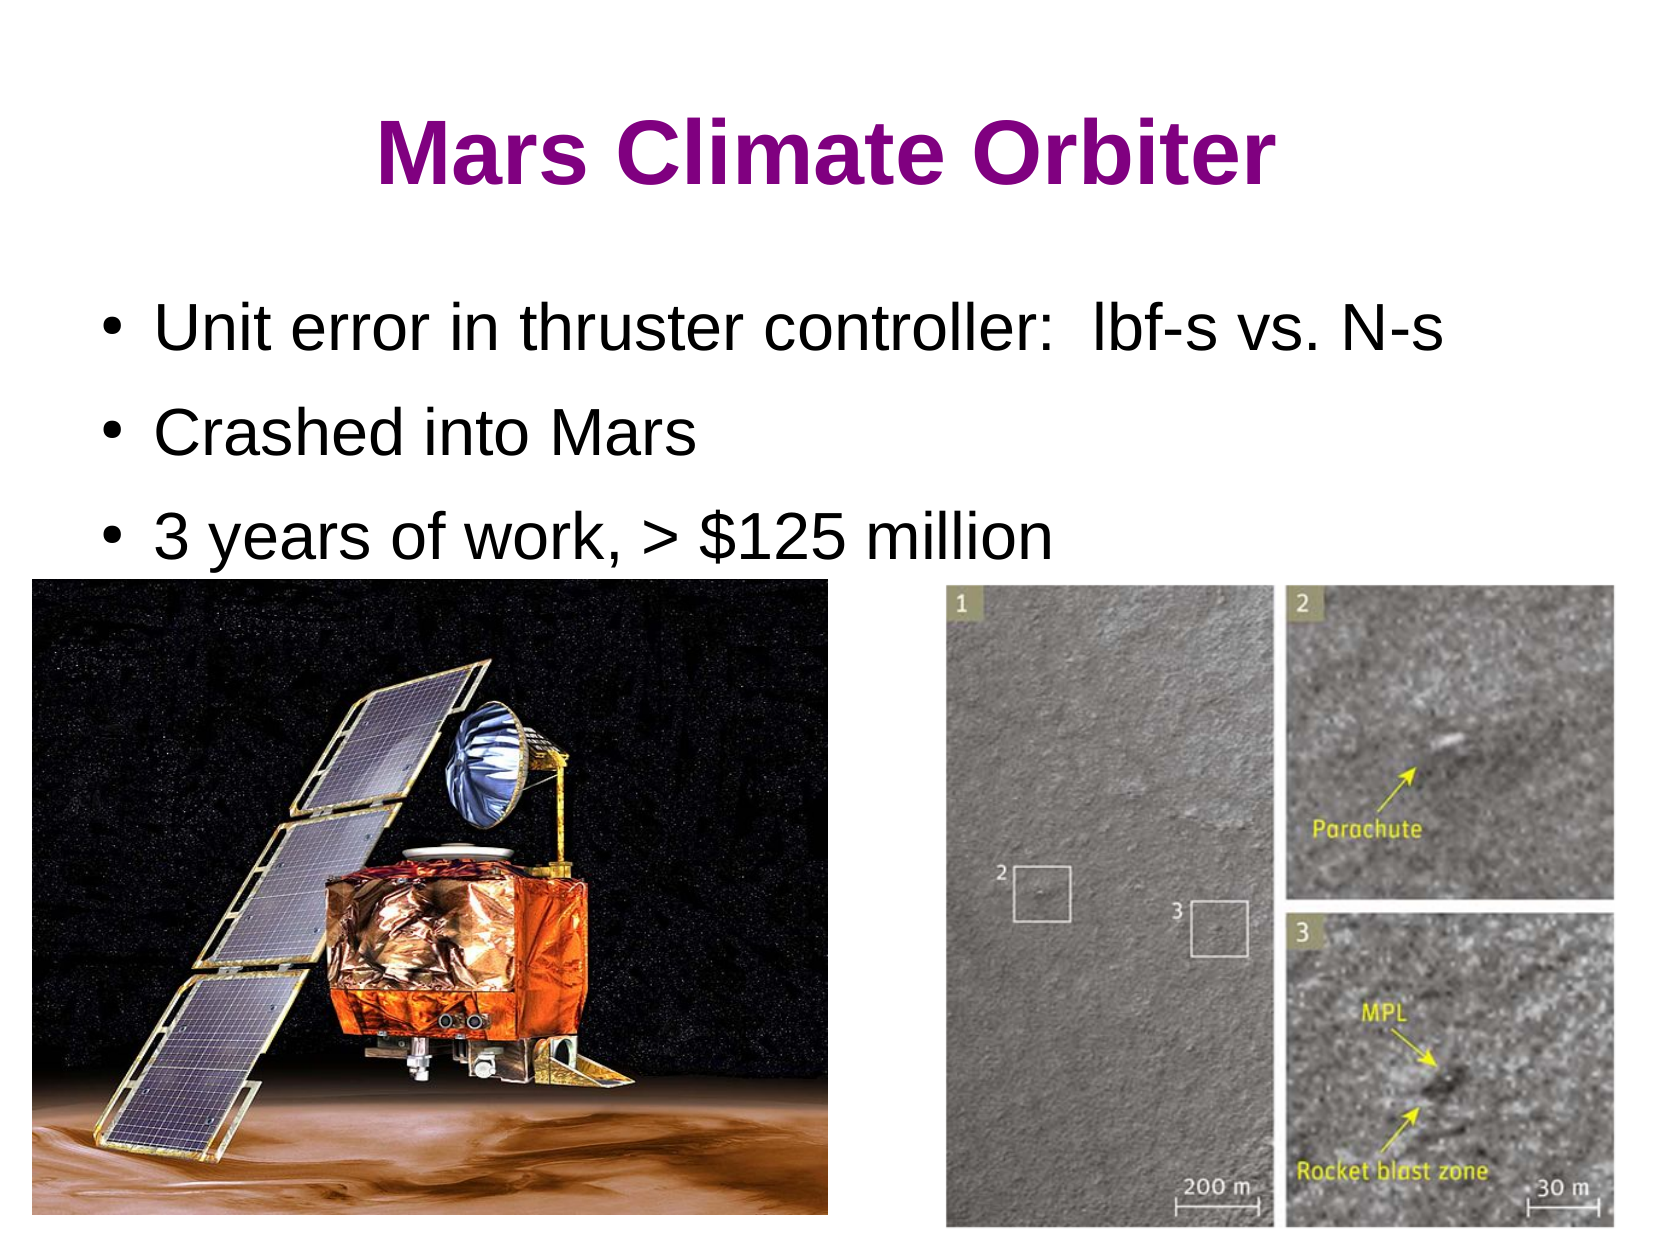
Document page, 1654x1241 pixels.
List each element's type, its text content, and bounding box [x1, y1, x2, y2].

picture [945, 584, 1621, 1230]
list Unit error in thruster controller: lbf-s vs. N-s Crashed into Mars 3 years of work, > $125 million [82, 290, 1571, 1010]
title Mars Climate Orbiter [82, 49, 1571, 257]
picture [32, 579, 828, 1216]
